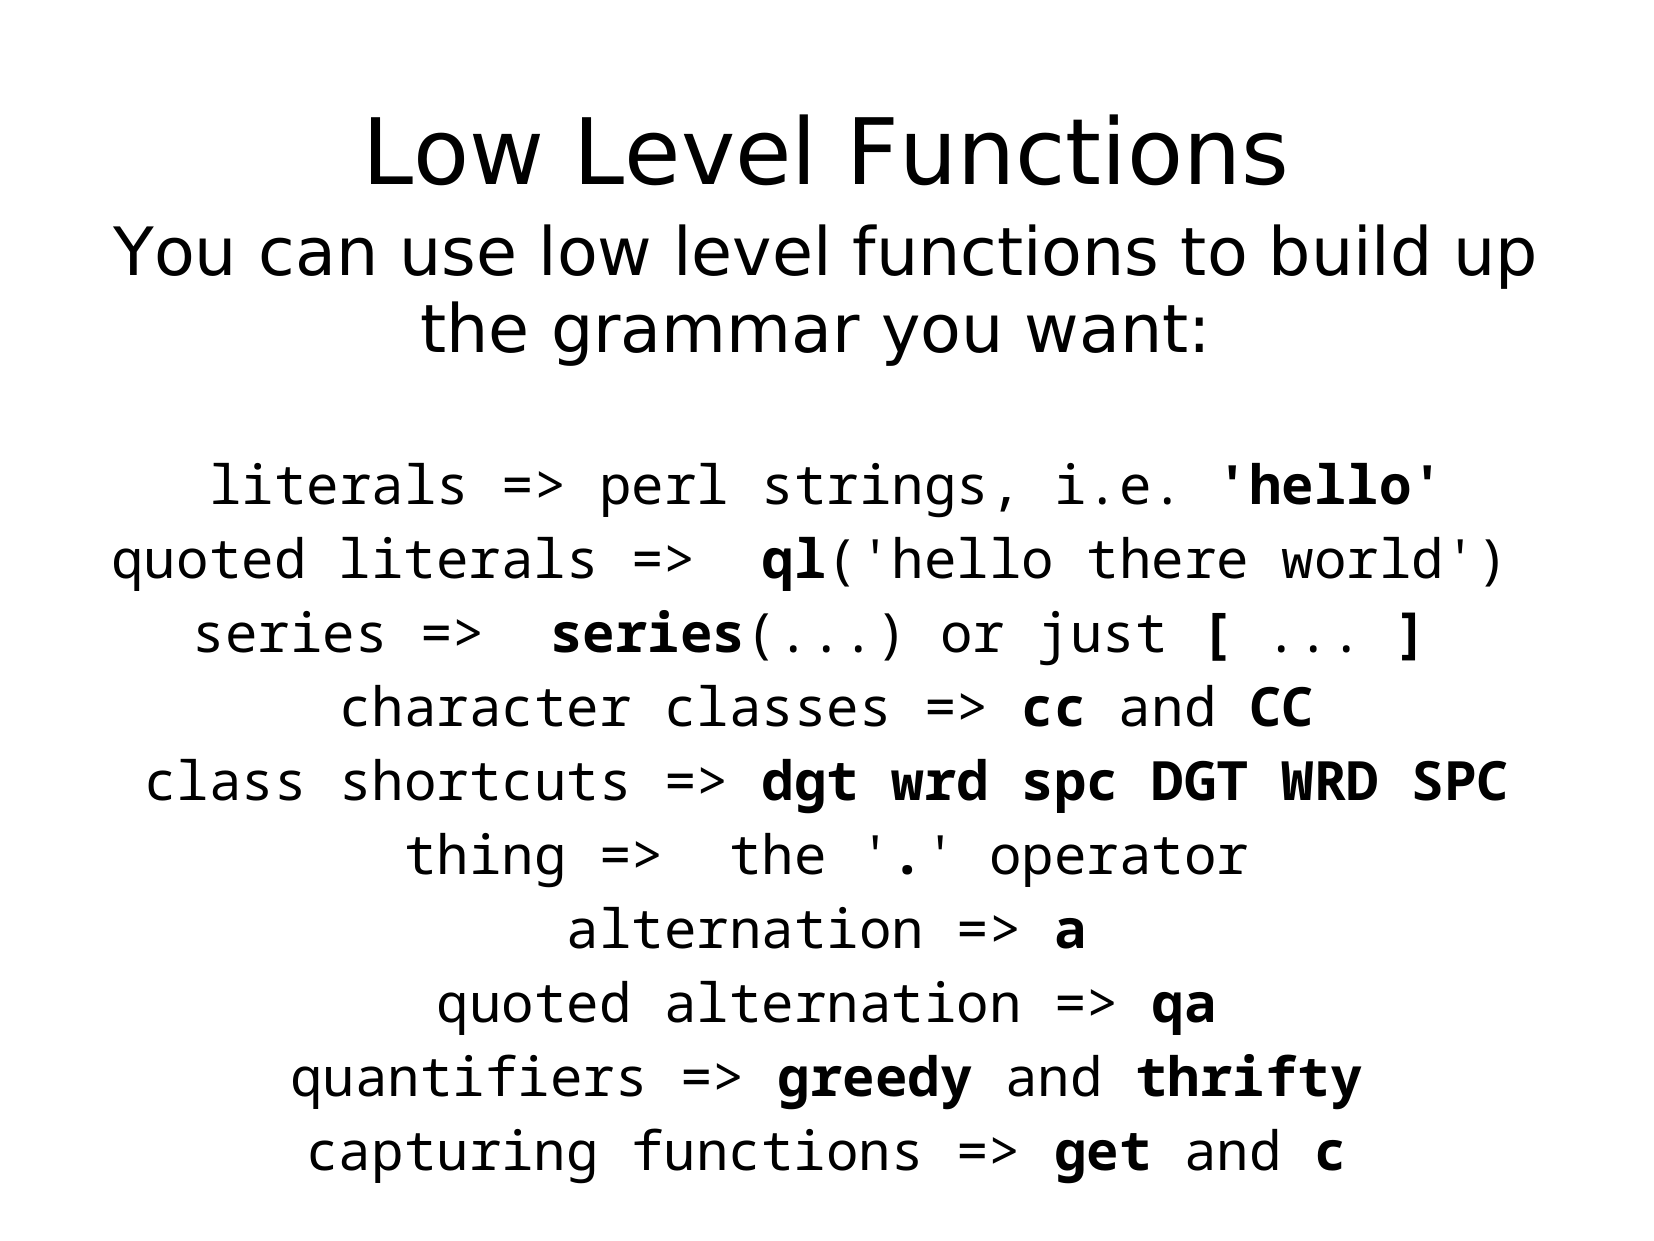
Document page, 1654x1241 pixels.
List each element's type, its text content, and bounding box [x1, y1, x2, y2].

subtitle You can use low level functions to build up the grammar you want: literals => perl strings, i.e. 'hello' quoted literals => ql('hello there world') series => series(...) or just [ ... ] character classes => cc and CC class shortcuts => dgt wrd spc DGT WRD SPC thing => the '.' operator alternation => a quoted alternation => qa quantifiers => greedy and thrifty capturing functions => get and c [82, 260, 1571, 1139]
title Low Level Functions [82, 49, 1571, 257]
